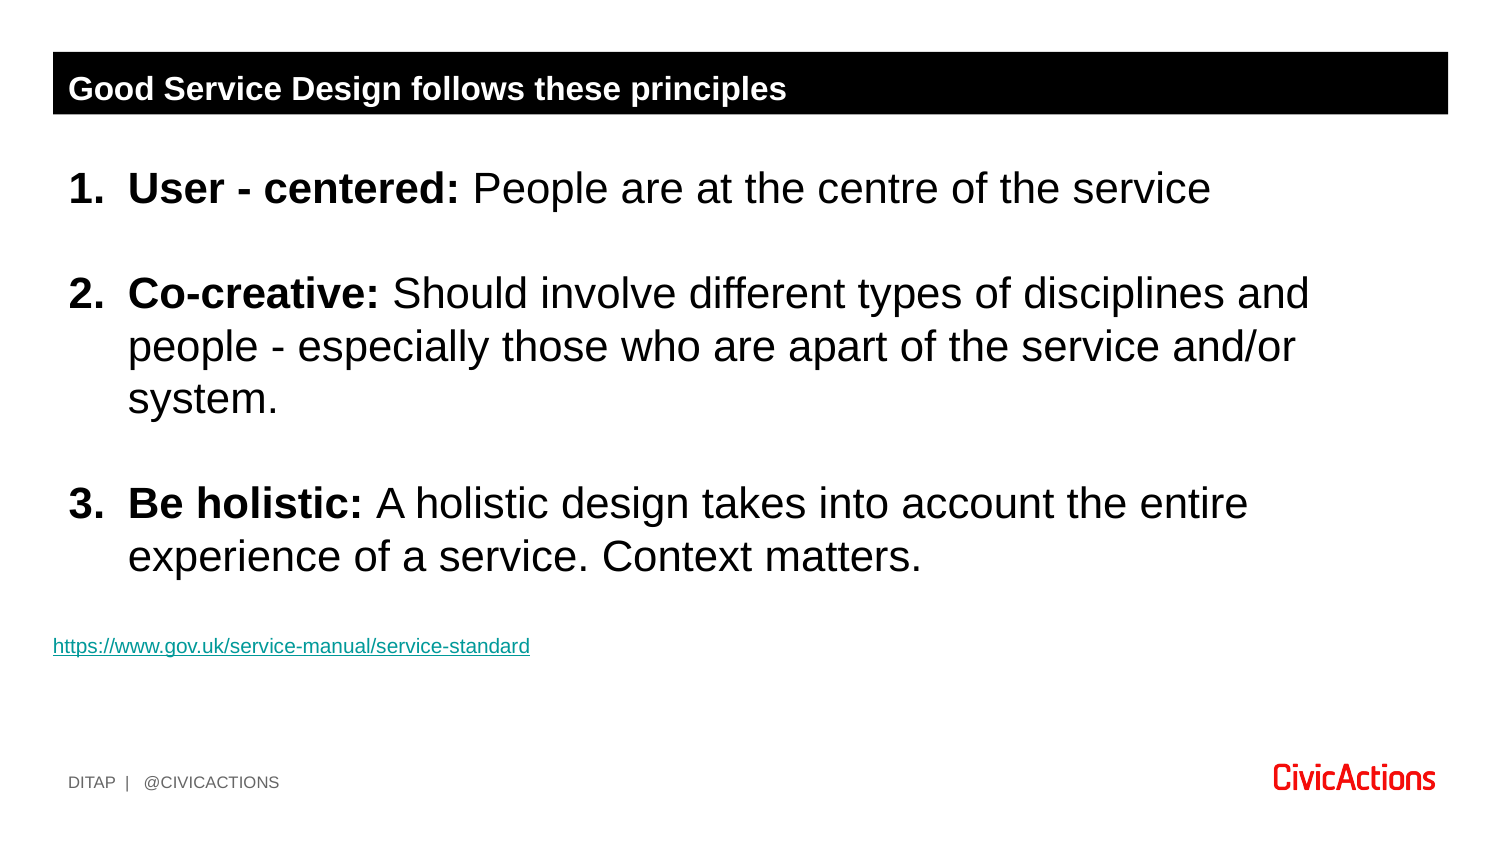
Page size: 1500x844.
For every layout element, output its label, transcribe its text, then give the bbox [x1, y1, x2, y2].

title Good Service Design follows these principles [53, 51, 1449, 115]
text_box User - centered: People are at the centre of the service Co-creative: Should involve different types of disciplines and people - especially those who are apart of the service and/or system. Be holistic: A holistic design takes into account the entire experience of a service. Context matters. https://www.gov.uk/service-manual/service-standard [37, 145, 1429, 724]
picture [1271, 758, 1438, 795]
